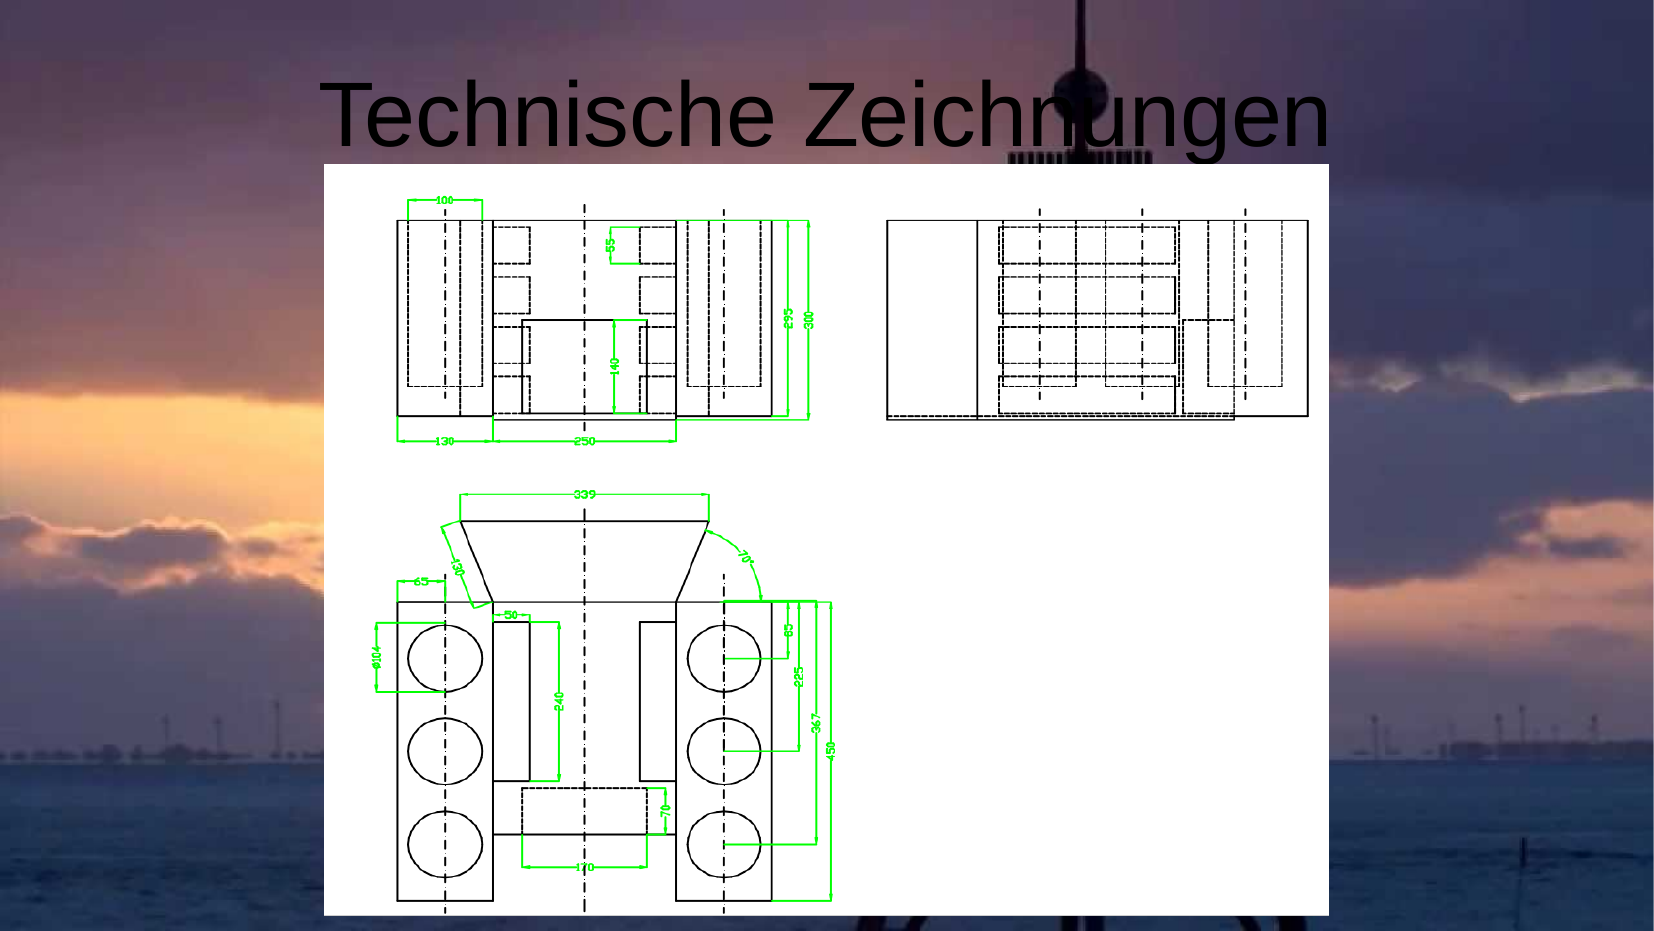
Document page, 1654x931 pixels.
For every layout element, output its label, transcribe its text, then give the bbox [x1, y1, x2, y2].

title Technische Zeichnungen [82, 37, 1571, 193]
picture [0, 0, 1654, 931]
